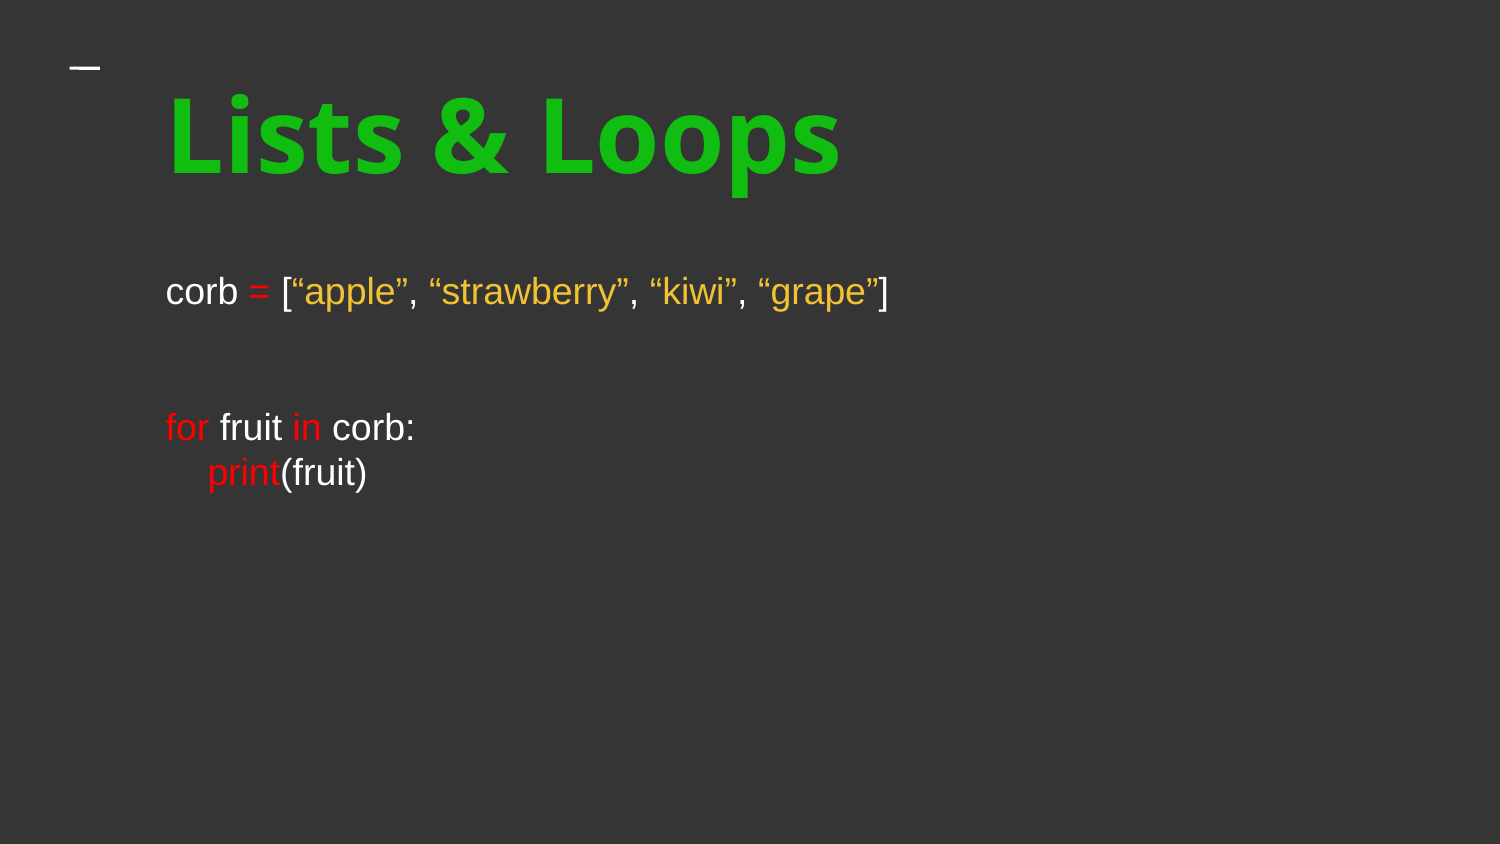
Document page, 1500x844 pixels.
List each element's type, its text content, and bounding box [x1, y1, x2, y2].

title Lists & Loops [150, 54, 1339, 227]
text_box corb = [“apple”, “strawberry”, “kiwi”, “grape”] [150, 251, 1289, 378]
text_box for fruit in corb: print(fruit) [150, 387, 1289, 514]
